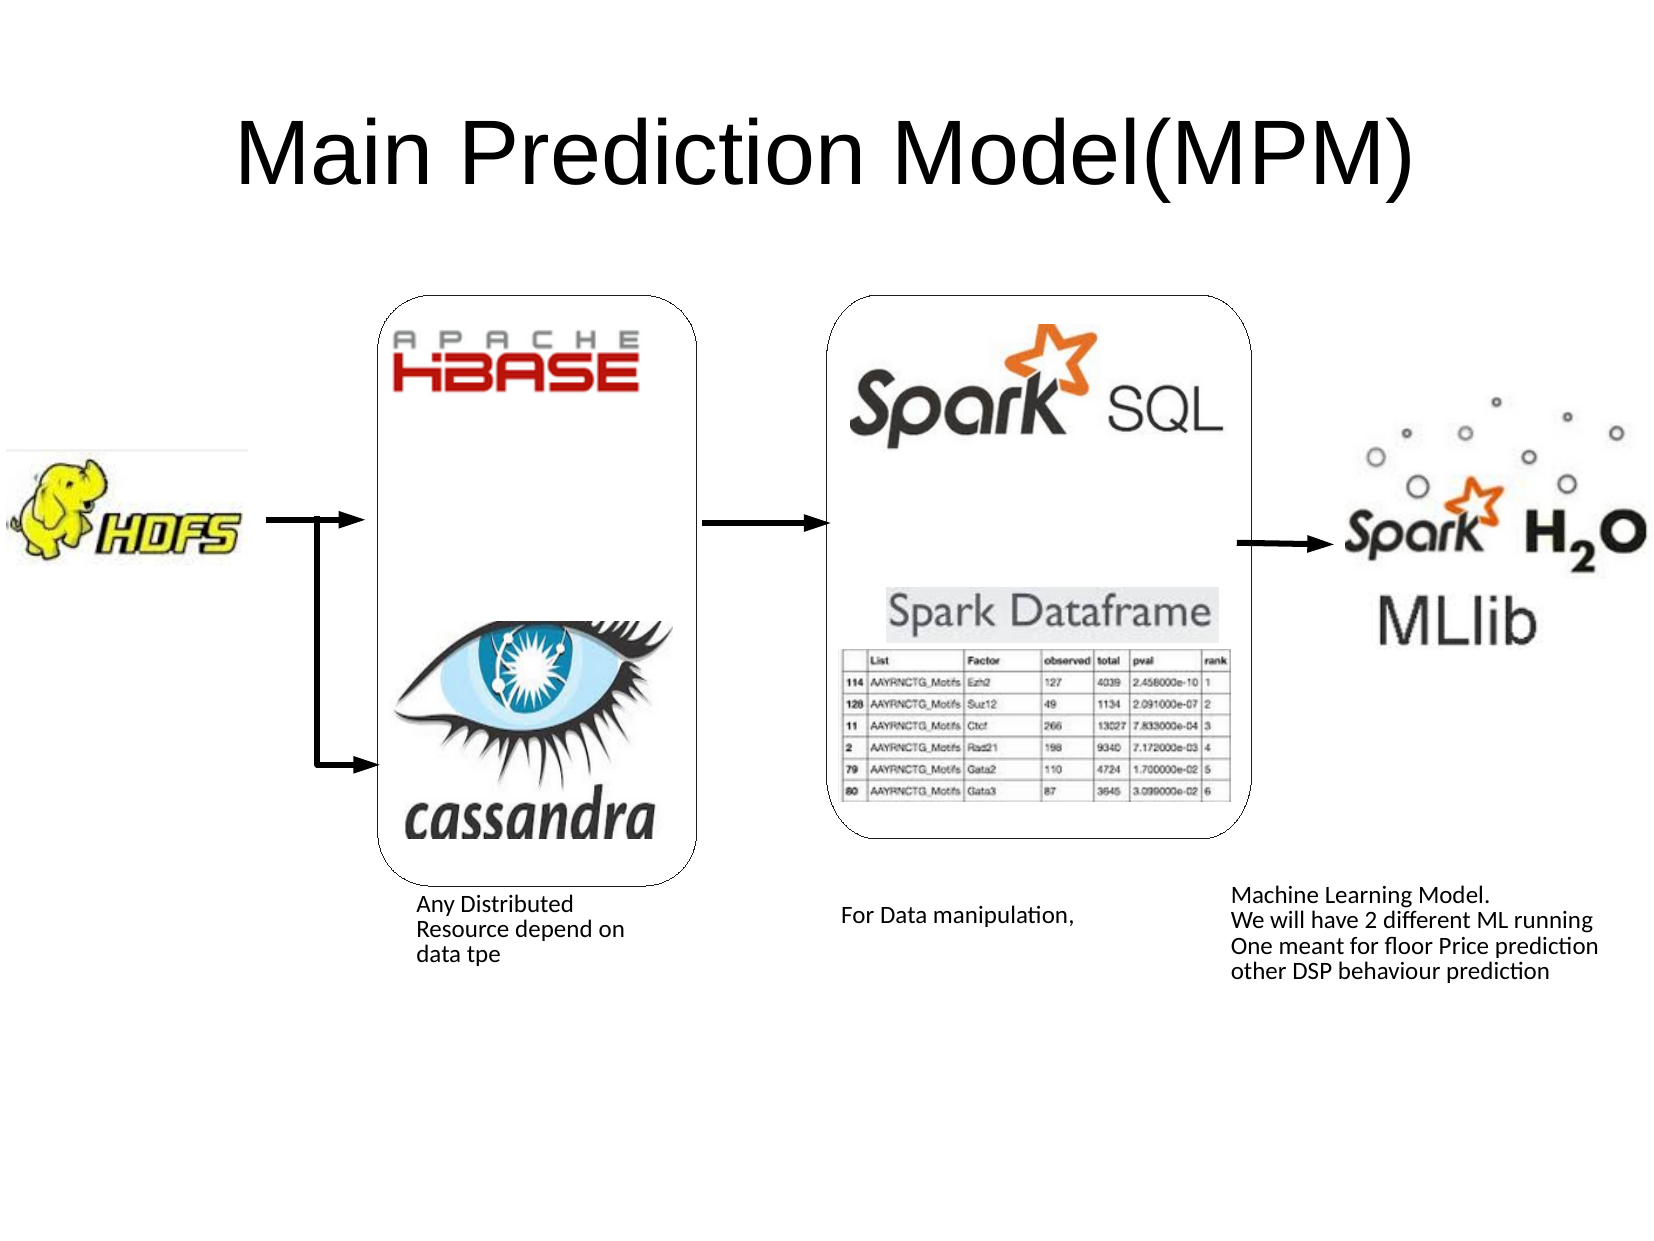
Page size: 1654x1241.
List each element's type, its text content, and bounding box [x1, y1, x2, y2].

picture [1345, 391, 1653, 650]
picture [850, 324, 1228, 452]
picture [389, 329, 649, 397]
picture [885, 586, 1219, 643]
title Main Prediction Model(MPM) [82, 49, 1571, 257]
picture [838, 649, 1231, 802]
text_box Machine Learning Model. We will have 2 different ML running One meant for floor Price prediction other DSP behaviour prediction [1216, 877, 1642, 1229]
text_box For Data manipulation, [826, 897, 1181, 1039]
picture [389, 620, 673, 839]
list [70, 283, 1559, 1003]
text_box Any Distributed Resource depend on data tpe [401, 886, 685, 1069]
picture [6, 448, 248, 566]
